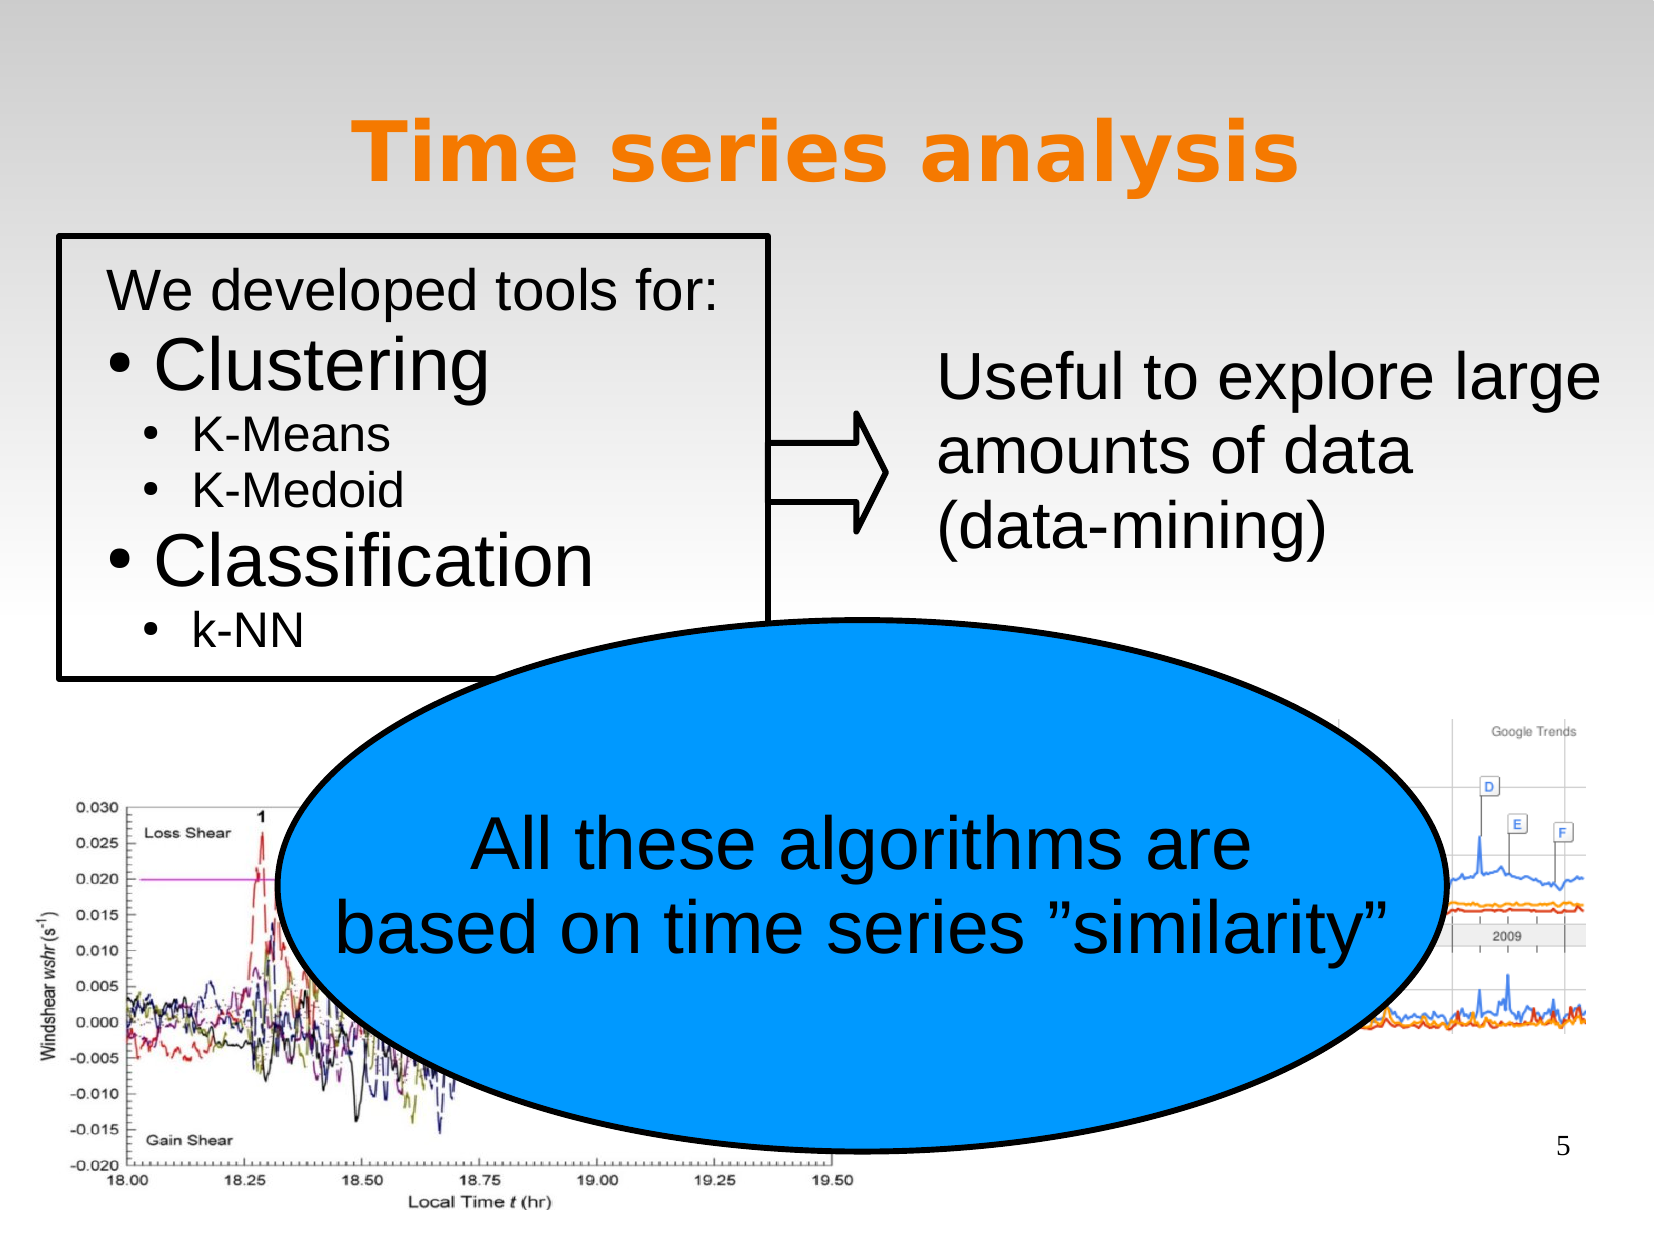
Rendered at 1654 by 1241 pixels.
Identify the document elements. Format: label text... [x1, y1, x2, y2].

text_box All these algorithms are based on time series ”similarity” [277, 620, 1447, 1152]
title Time series analysis [82, 49, 1571, 257]
picture [33, 797, 857, 1210]
text_box Useful to explore large amounts of data (data-mining) [885, 338, 1654, 563]
picture [1320, 719, 1586, 1034]
text_box We developed tools for: Clustering K-Means K-Medoid Classification k-NN [59, 236, 768, 680]
